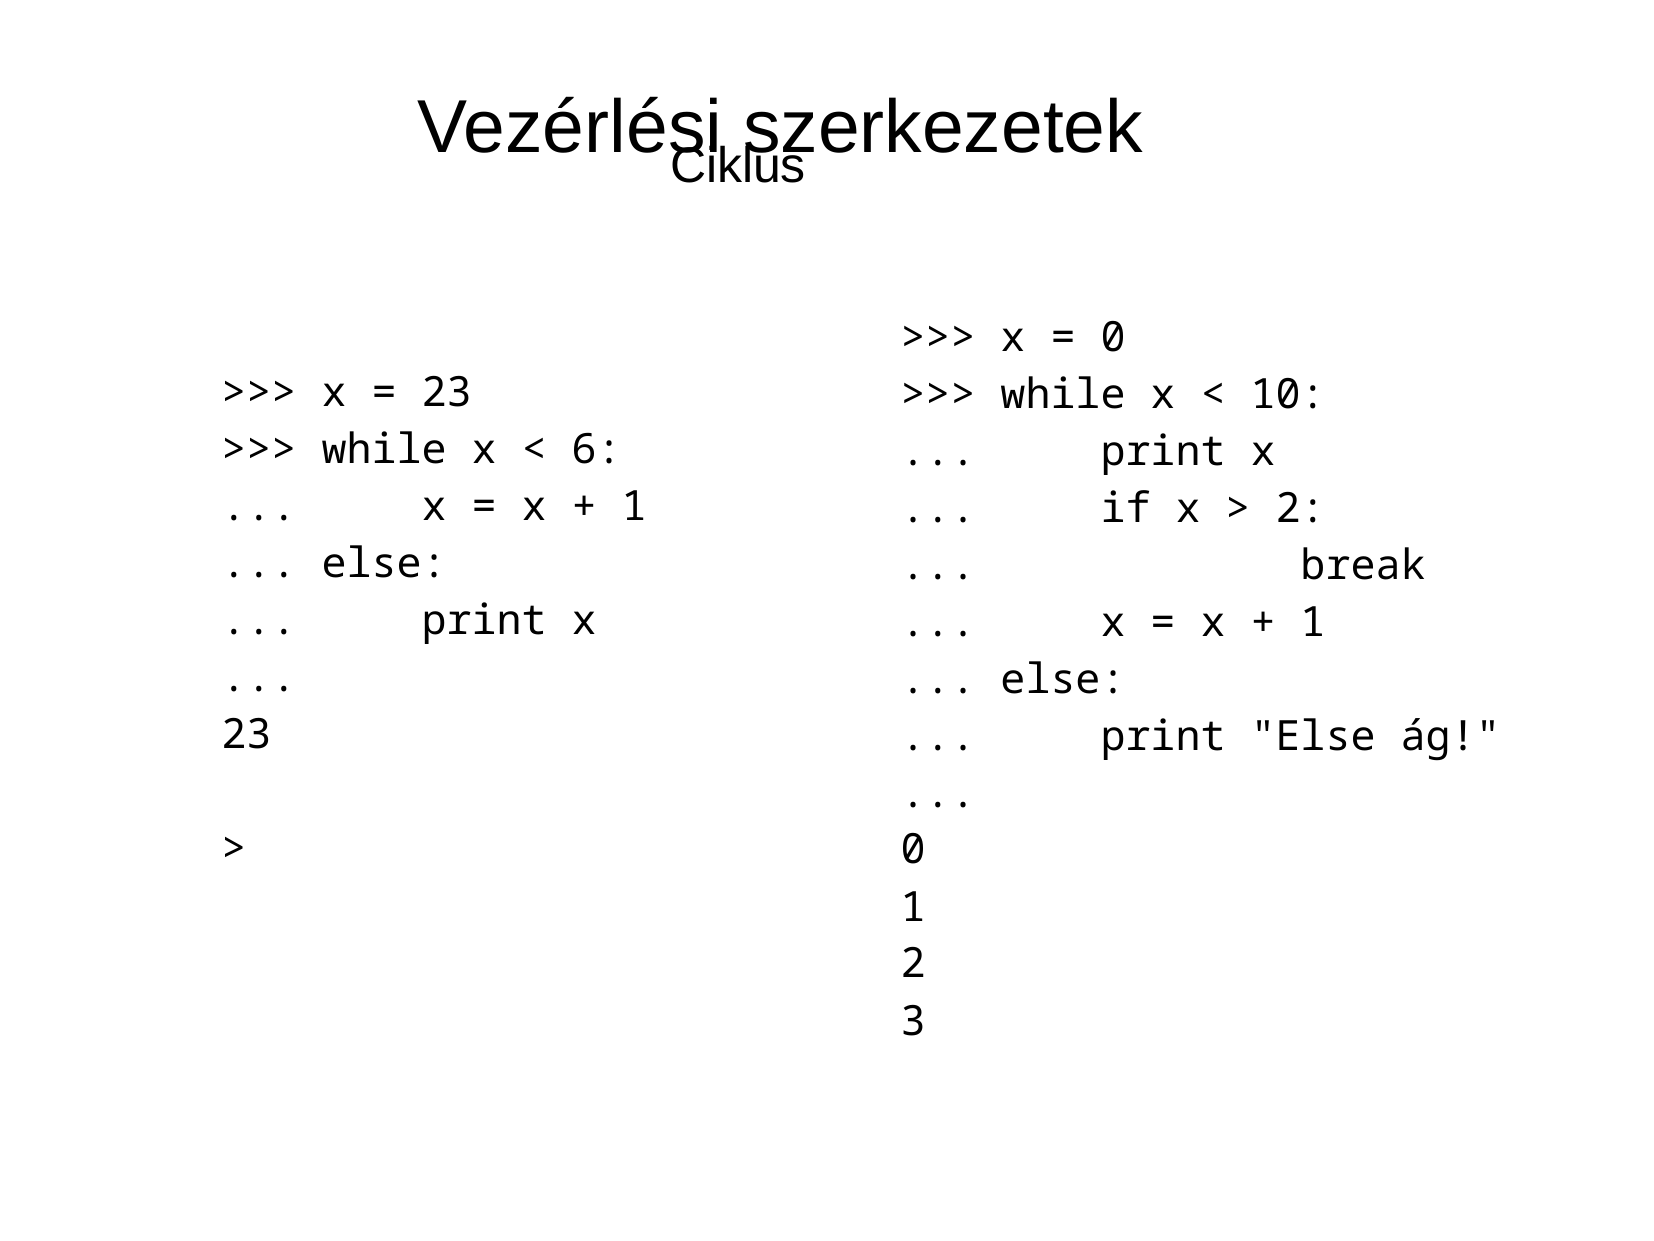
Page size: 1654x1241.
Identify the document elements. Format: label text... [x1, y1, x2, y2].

text_box >>> x = 0 >>> while x < 10: ... print x ... if x > 2: ... break ... x = x + 1 ... else: ... print "Else ág!" ... 0 1 2 3 [885, 298, 1522, 945]
text_box Ciklus [655, 129, 821, 202]
text_box Vezérlési szerkezetek [402, 35, 1288, 135]
text_box >>> x = 23 >>> while x < 6: ... x = x + 1 ... else: ... print x ... 23 > [206, 354, 666, 854]
